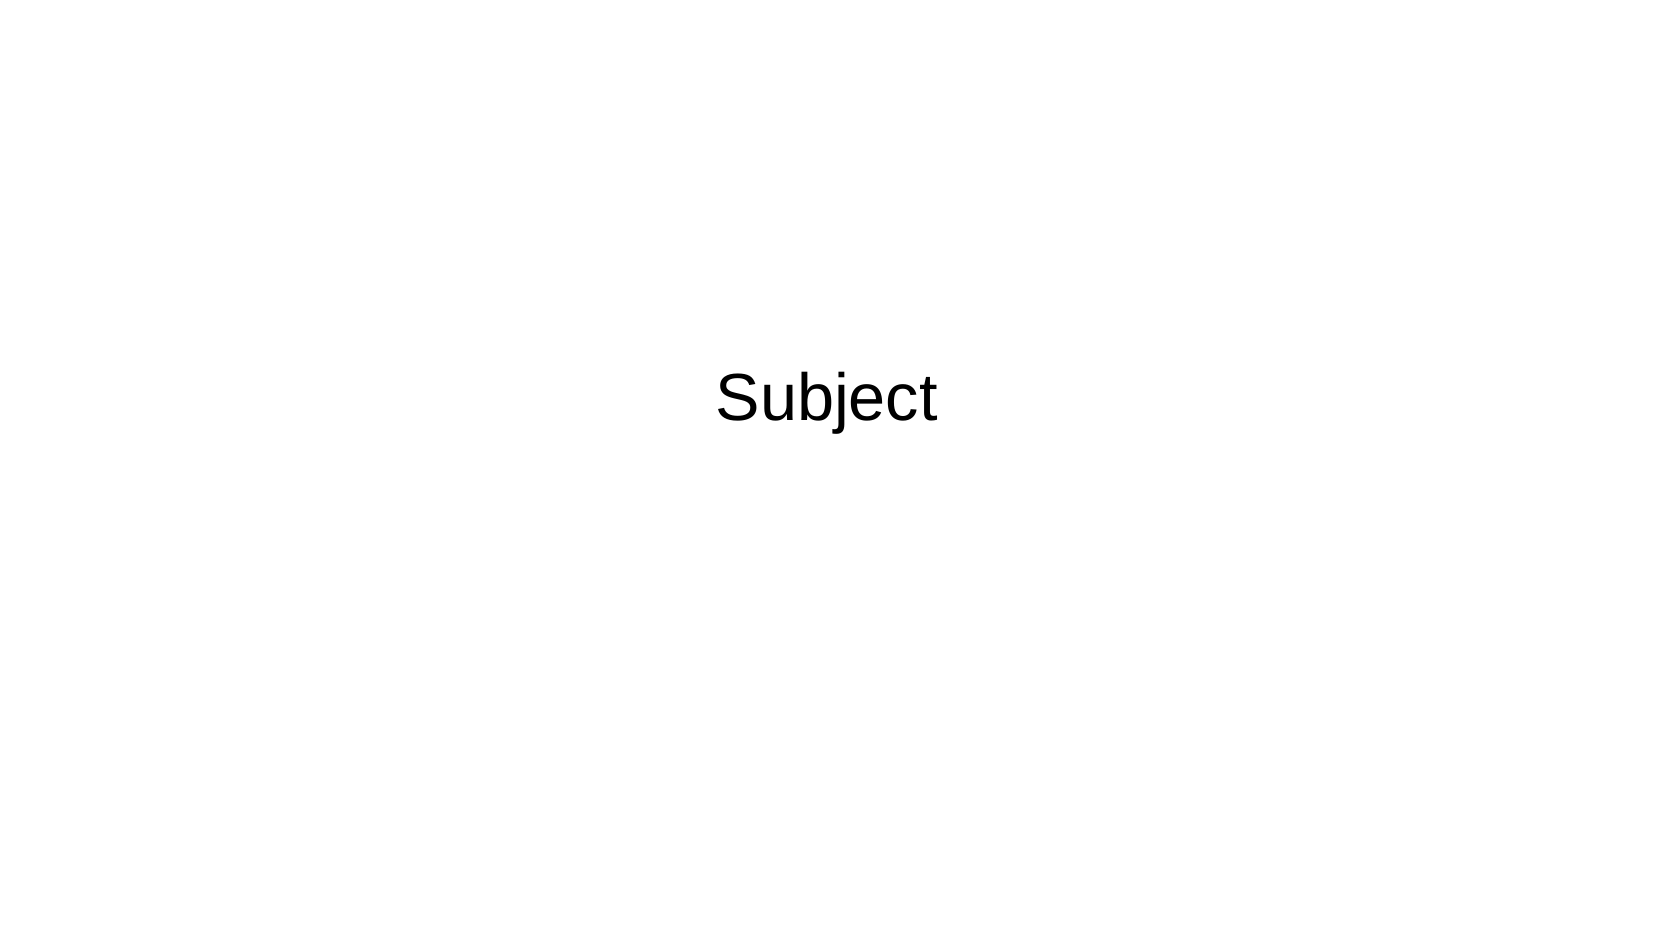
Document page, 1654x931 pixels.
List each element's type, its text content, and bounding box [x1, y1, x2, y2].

subtitle Subject [82, 37, 1571, 757]
